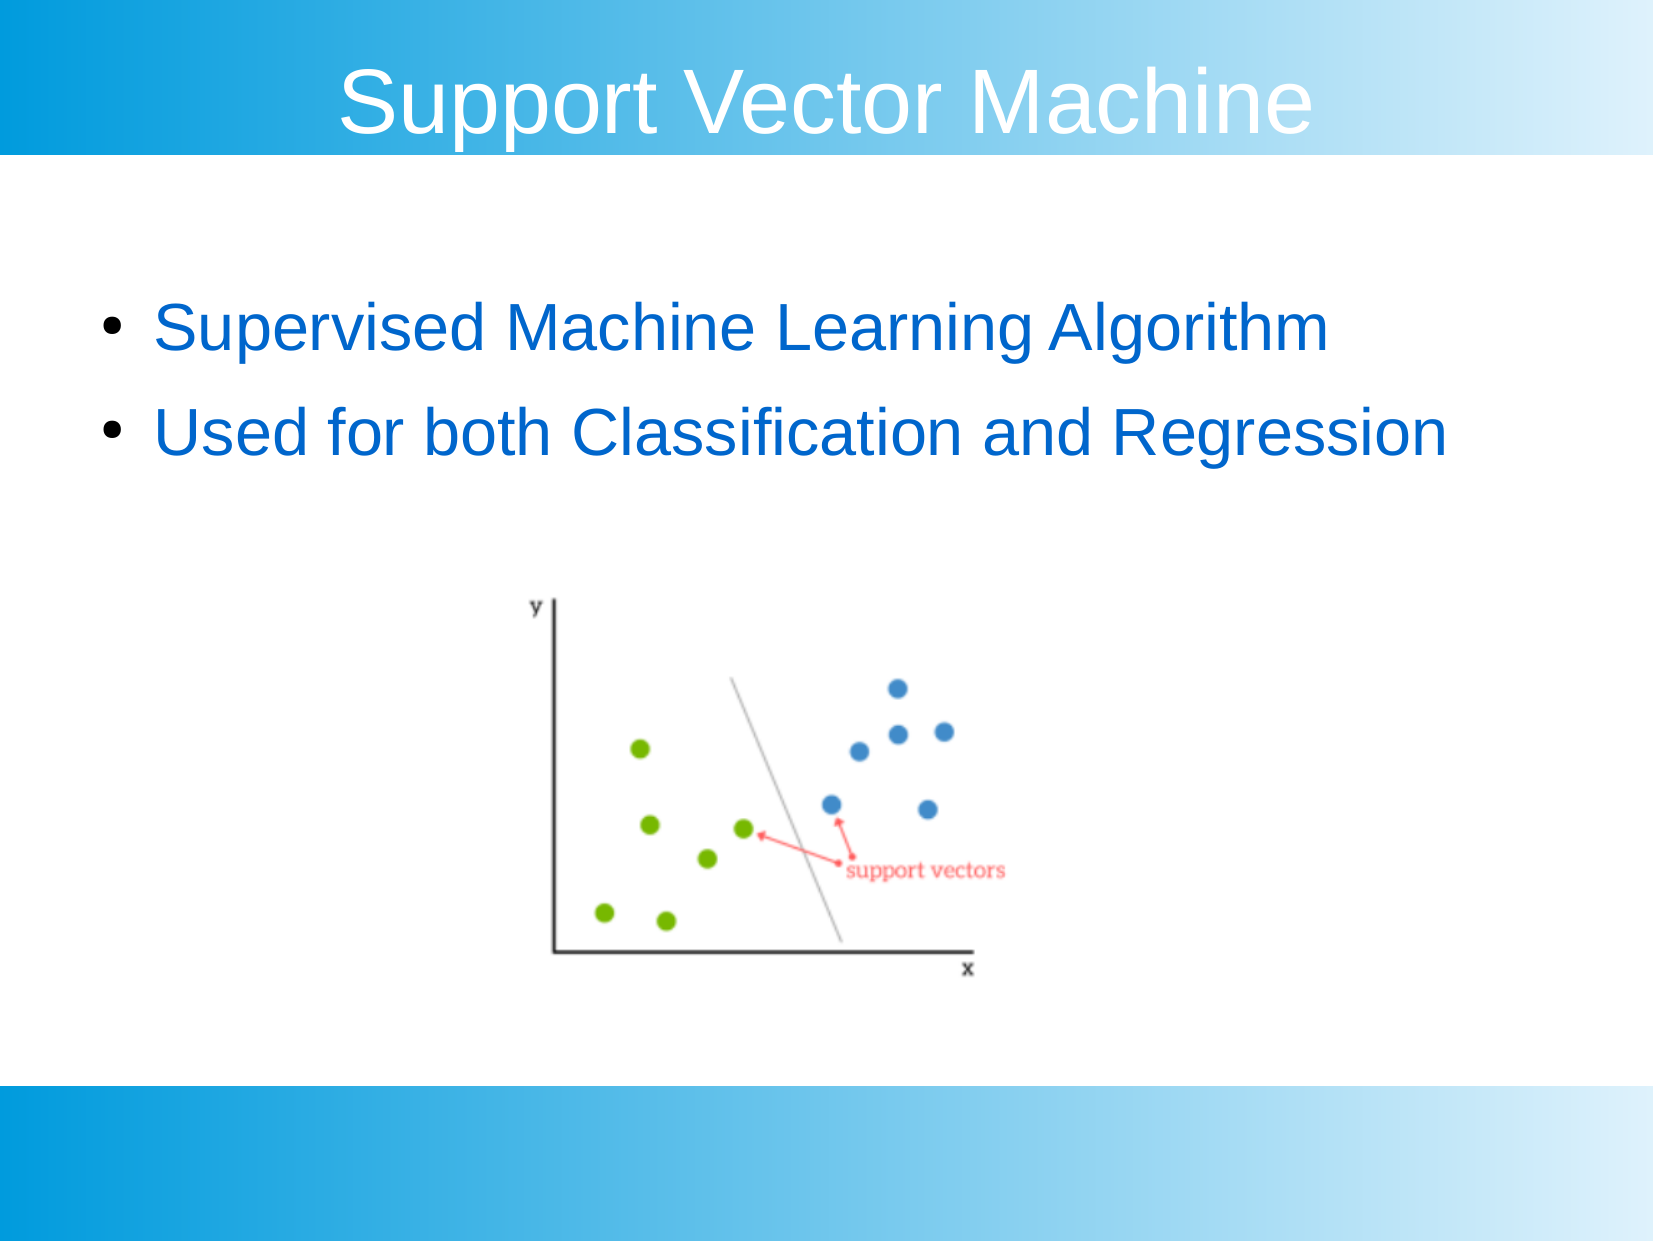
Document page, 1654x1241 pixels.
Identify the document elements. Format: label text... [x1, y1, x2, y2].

title Support Vector Machine [82, 49, 1571, 155]
list Supervised Machine Learning Algorithm Used for both Classification and Regression [82, 290, 1571, 1010]
picture [497, 489, 1063, 1028]
